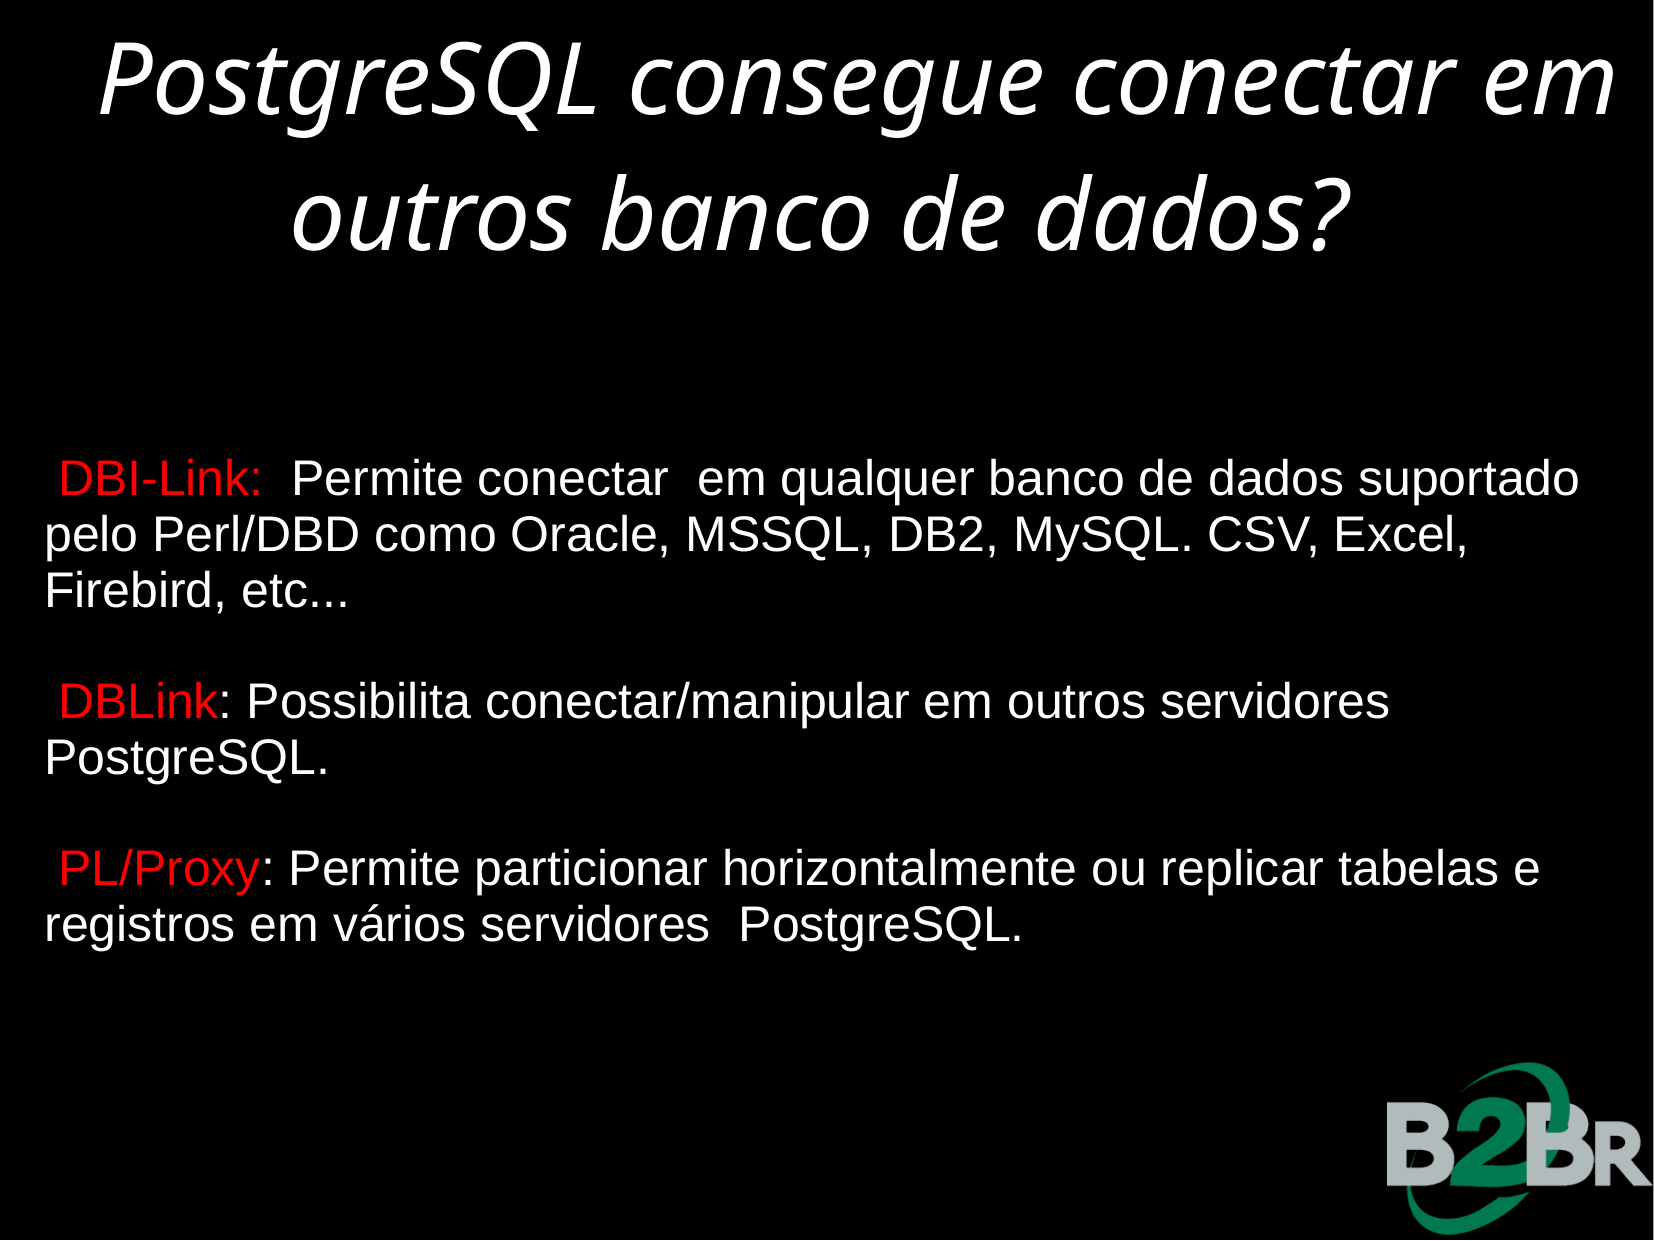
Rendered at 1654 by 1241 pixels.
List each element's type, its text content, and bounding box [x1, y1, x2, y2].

picture [1387, 1062, 1654, 1235]
text_box DBI-Link: Permite conectar em qualquer banco de dados suportado pelo Perl/DBD como Oracle, MSSQL, DB2, MySQL. CSV, Excel, Firebird, etc... DBLink: Possibilita conectar/manipular em outros servidores PostgreSQL. PL/Proxy: Permite particionar horizontalmente ou replicar tabelas e registros em vários servidores PostgreSQL. [29, 442, 1649, 1152]
text_box PostgreSQL consegue conectar em outros banco de dados? [29, 0, 1654, 364]
